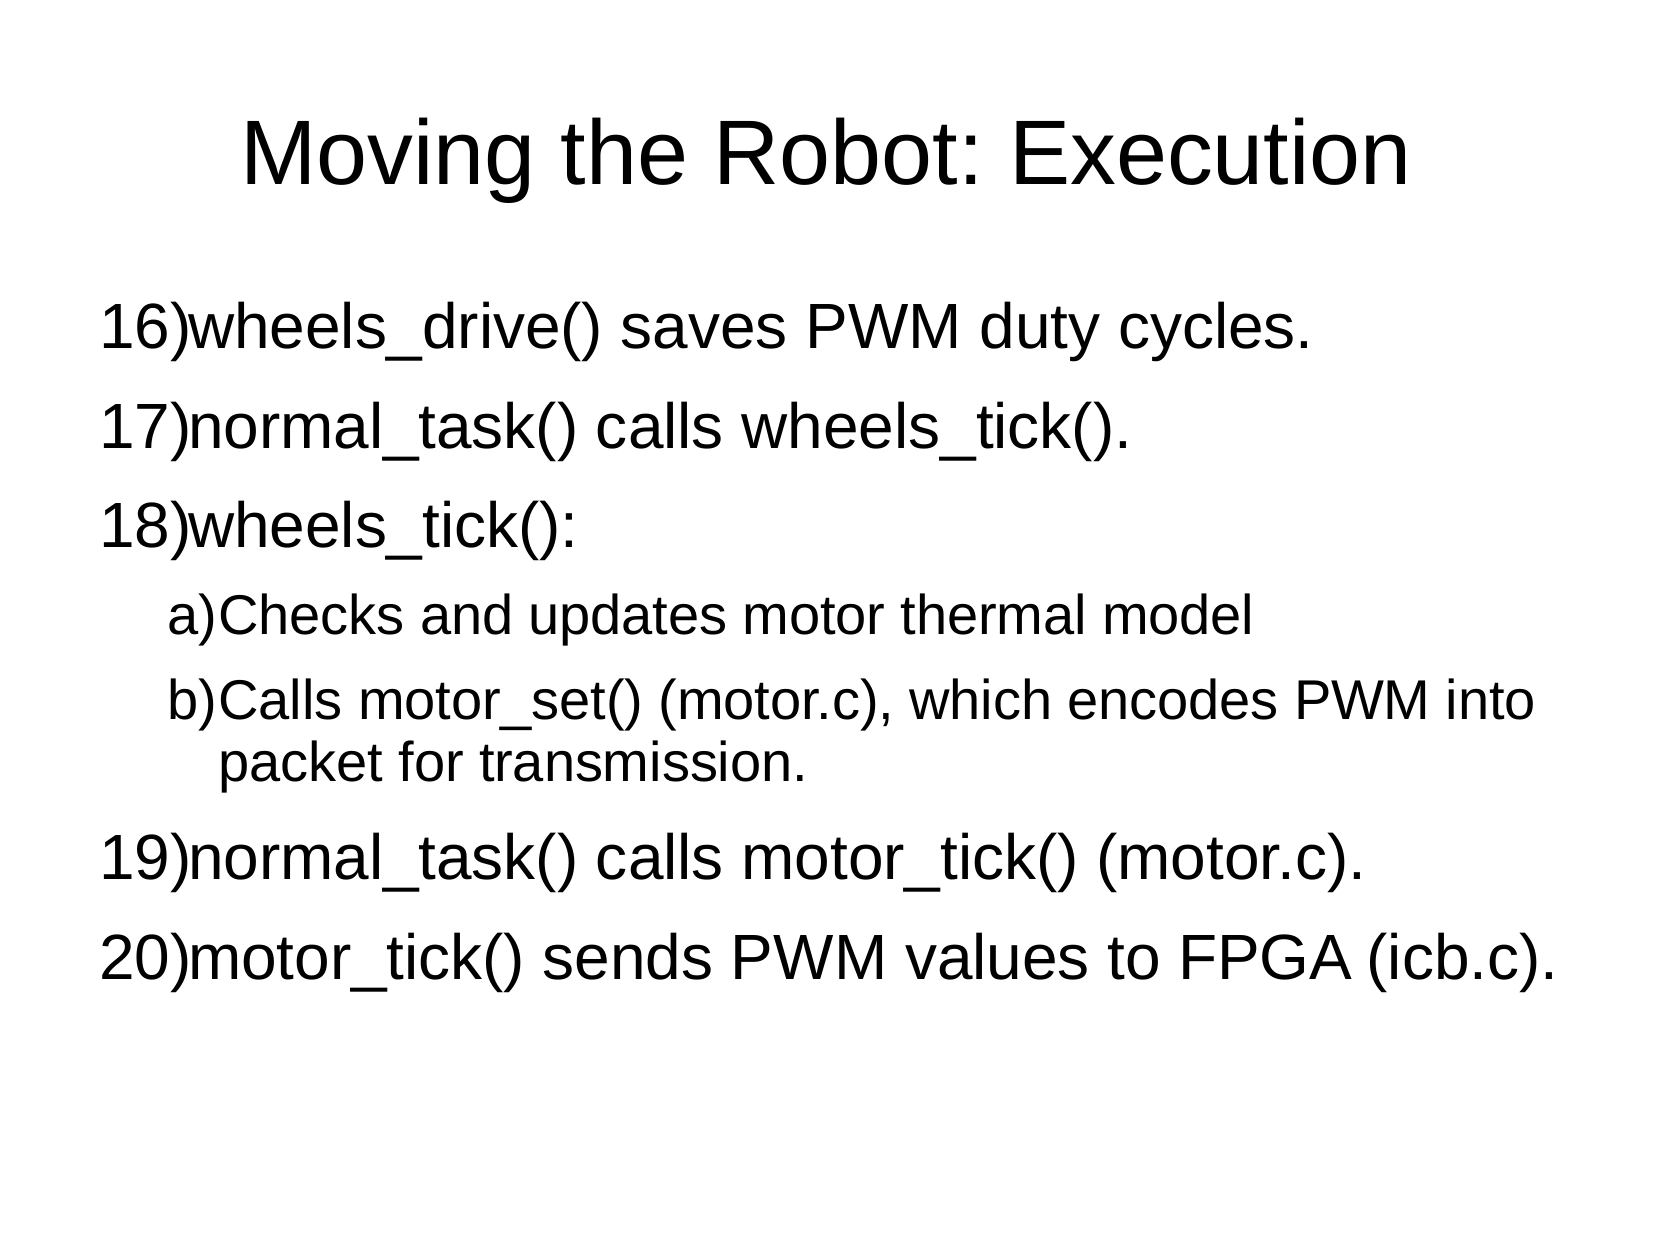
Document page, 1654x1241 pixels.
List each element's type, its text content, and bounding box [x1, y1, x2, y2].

list wheels_drive() saves PWM duty cycles. normal_task() calls wheels_tick(). wheels_tick(): Checks and updates motor thermal model Calls motor_set() (motor.c), which encodes PWM into packet for transmission. normal_task() calls motor_tick() (motor.c). motor_tick() sends PWM values to FPGA (icb.c). [82, 290, 1571, 1010]
title Moving the Robot: Execution [82, 49, 1571, 257]
